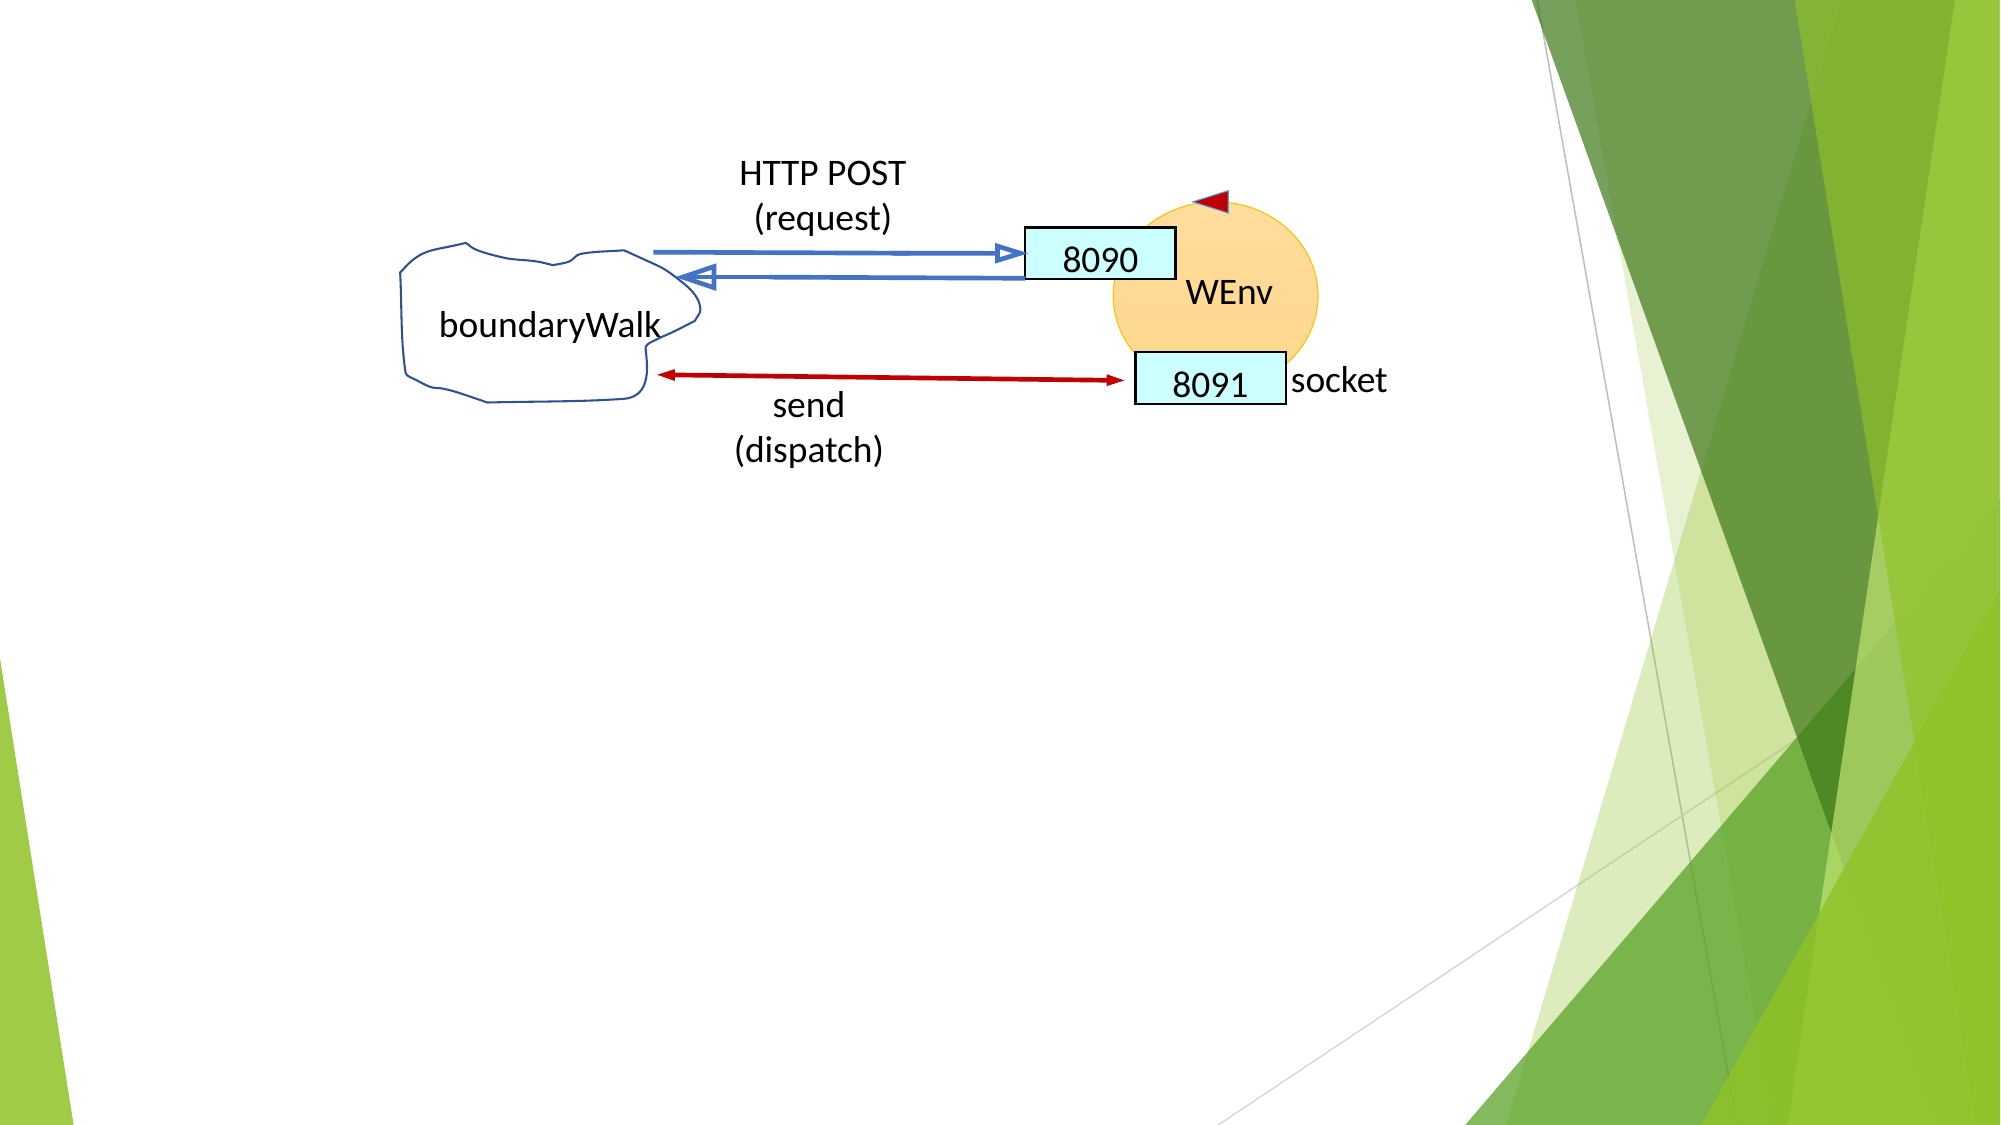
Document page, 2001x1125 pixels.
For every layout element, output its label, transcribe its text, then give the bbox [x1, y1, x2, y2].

text_box send (dispatch) [717, 372, 901, 479]
text_box boundaryWalk [400, 242, 701, 403]
text_box HTTP POST (request) [723, 140, 923, 247]
text_box 8091 [1136, 352, 1275, 404]
text_box [1113, 279, 1315, 355]
text_box socket [1275, 348, 1404, 409]
text_box WEnv [1170, 259, 1386, 320]
text_box [1145, 190, 1310, 259]
text_box 8090 [1025, 227, 1175, 279]
